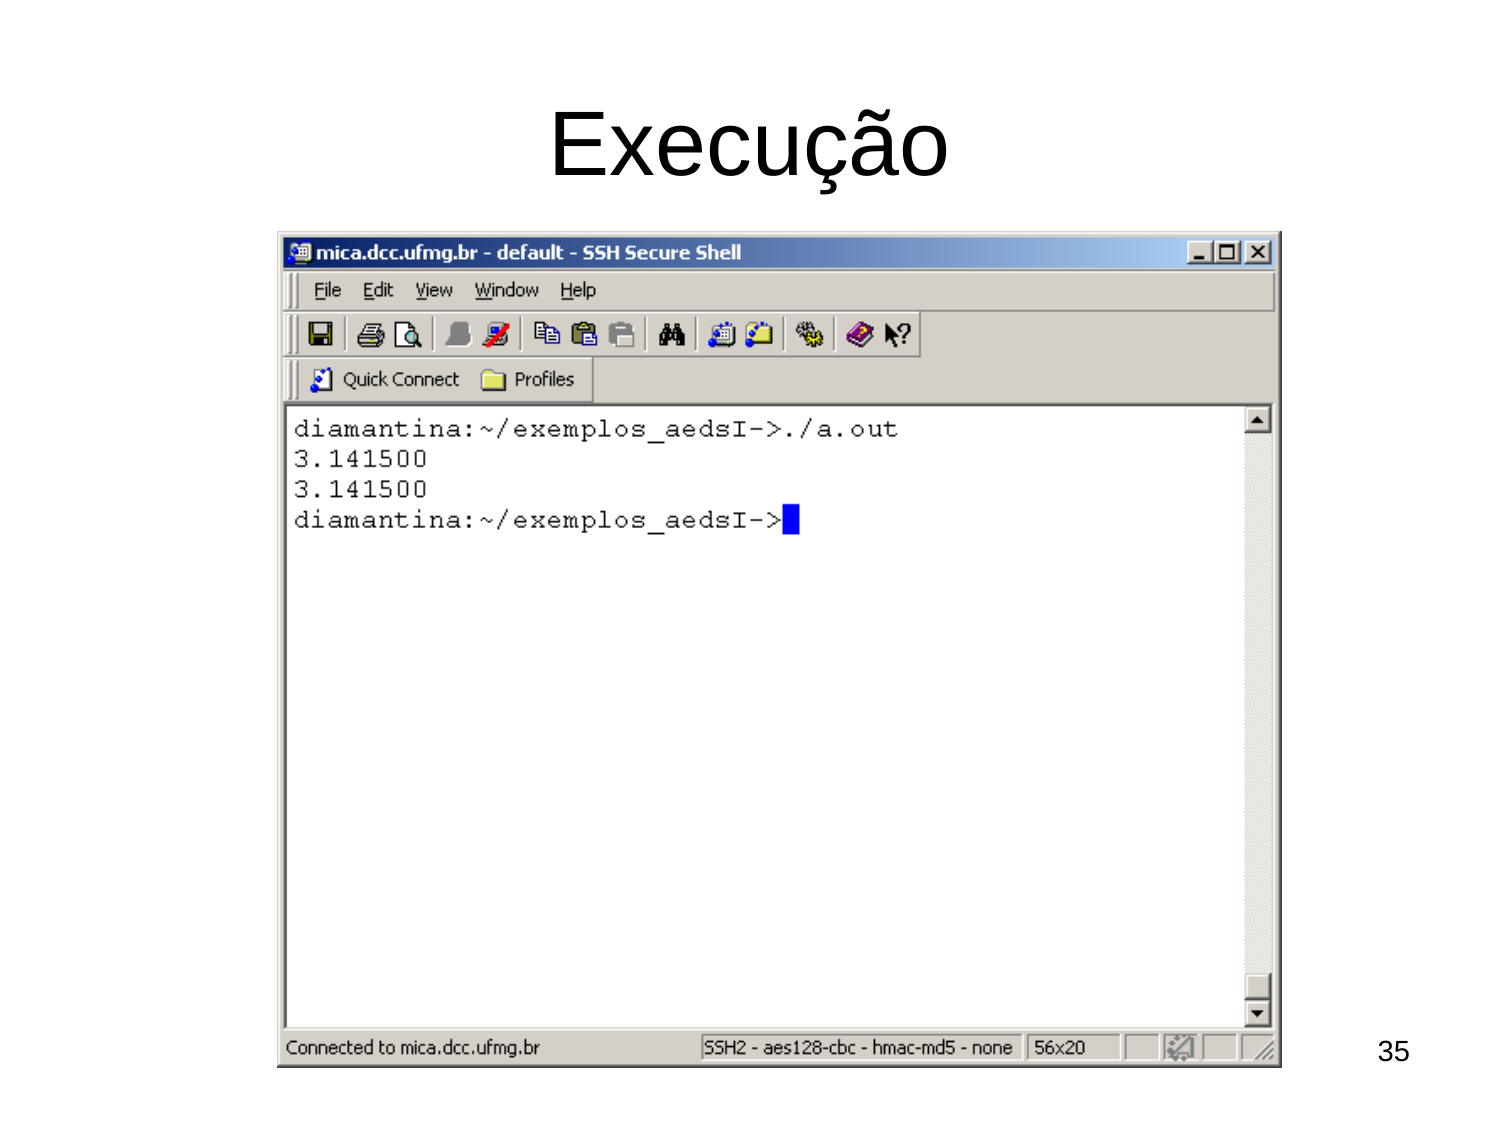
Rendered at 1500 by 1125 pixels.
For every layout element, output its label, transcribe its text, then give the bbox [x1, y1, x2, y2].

title Execução [75, 45, 1426, 233]
picture [277, 231, 1282, 1068]
